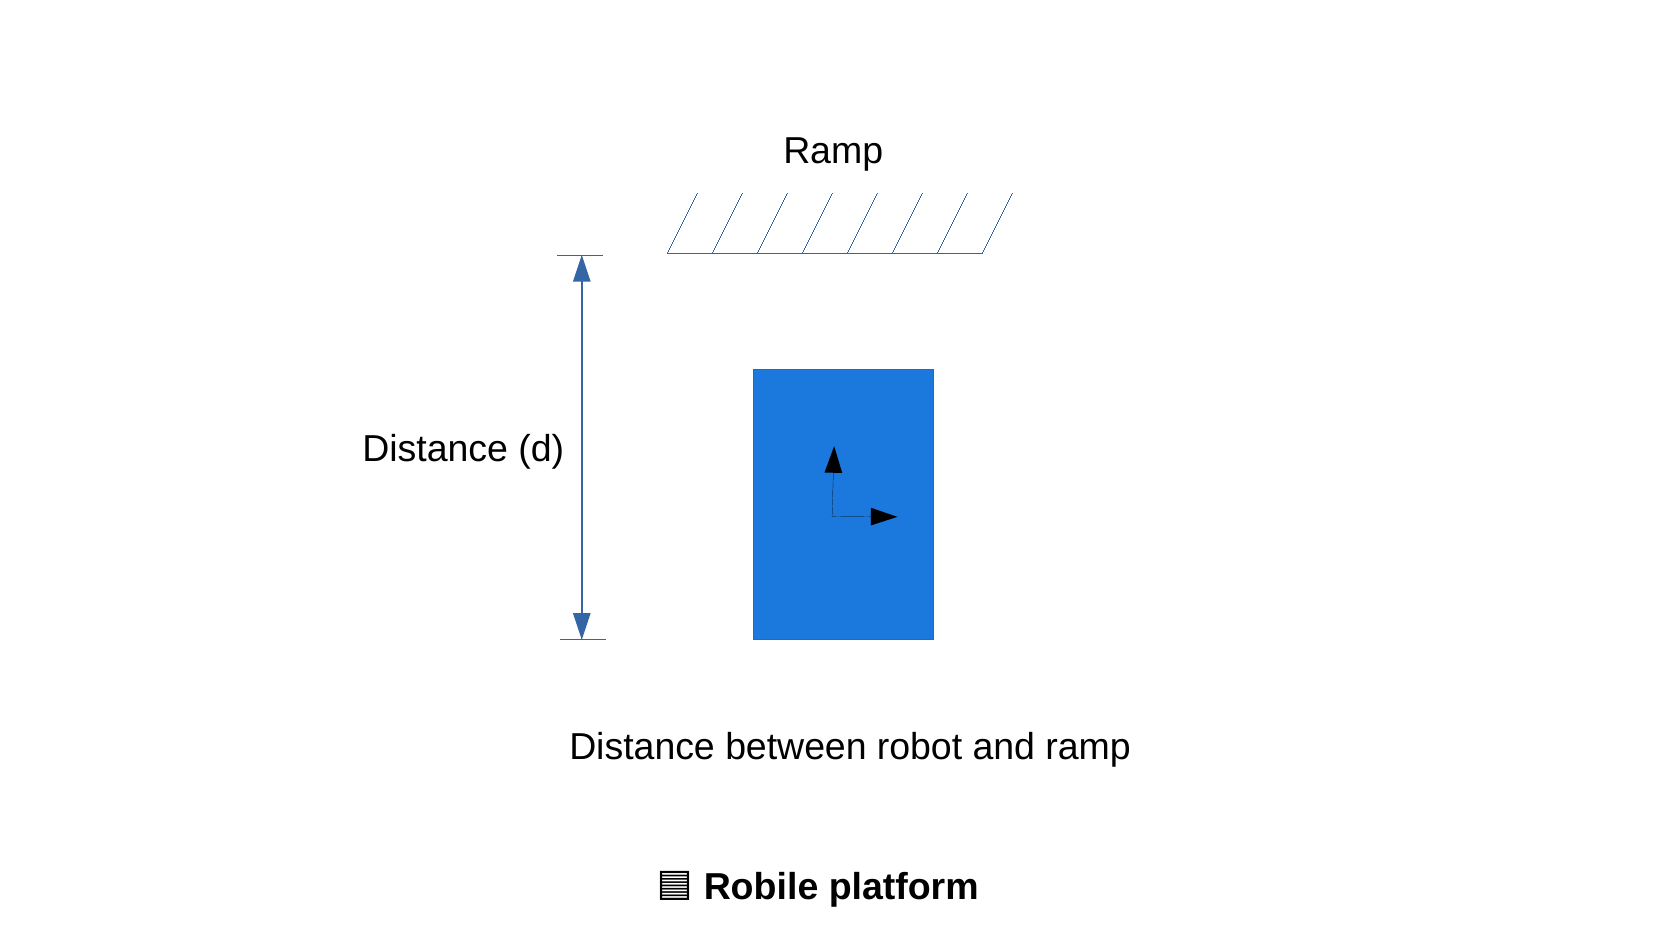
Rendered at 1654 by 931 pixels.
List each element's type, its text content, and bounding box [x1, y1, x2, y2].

text_box Distance (d) [347, 420, 588, 519]
text_box Ramp [768, 121, 919, 179]
text_box 🟦 Robile platform [641, 857, 1029, 919]
text_box Distance between robot and ramp [527, 718, 1173, 818]
text_box [753, 369, 934, 640]
